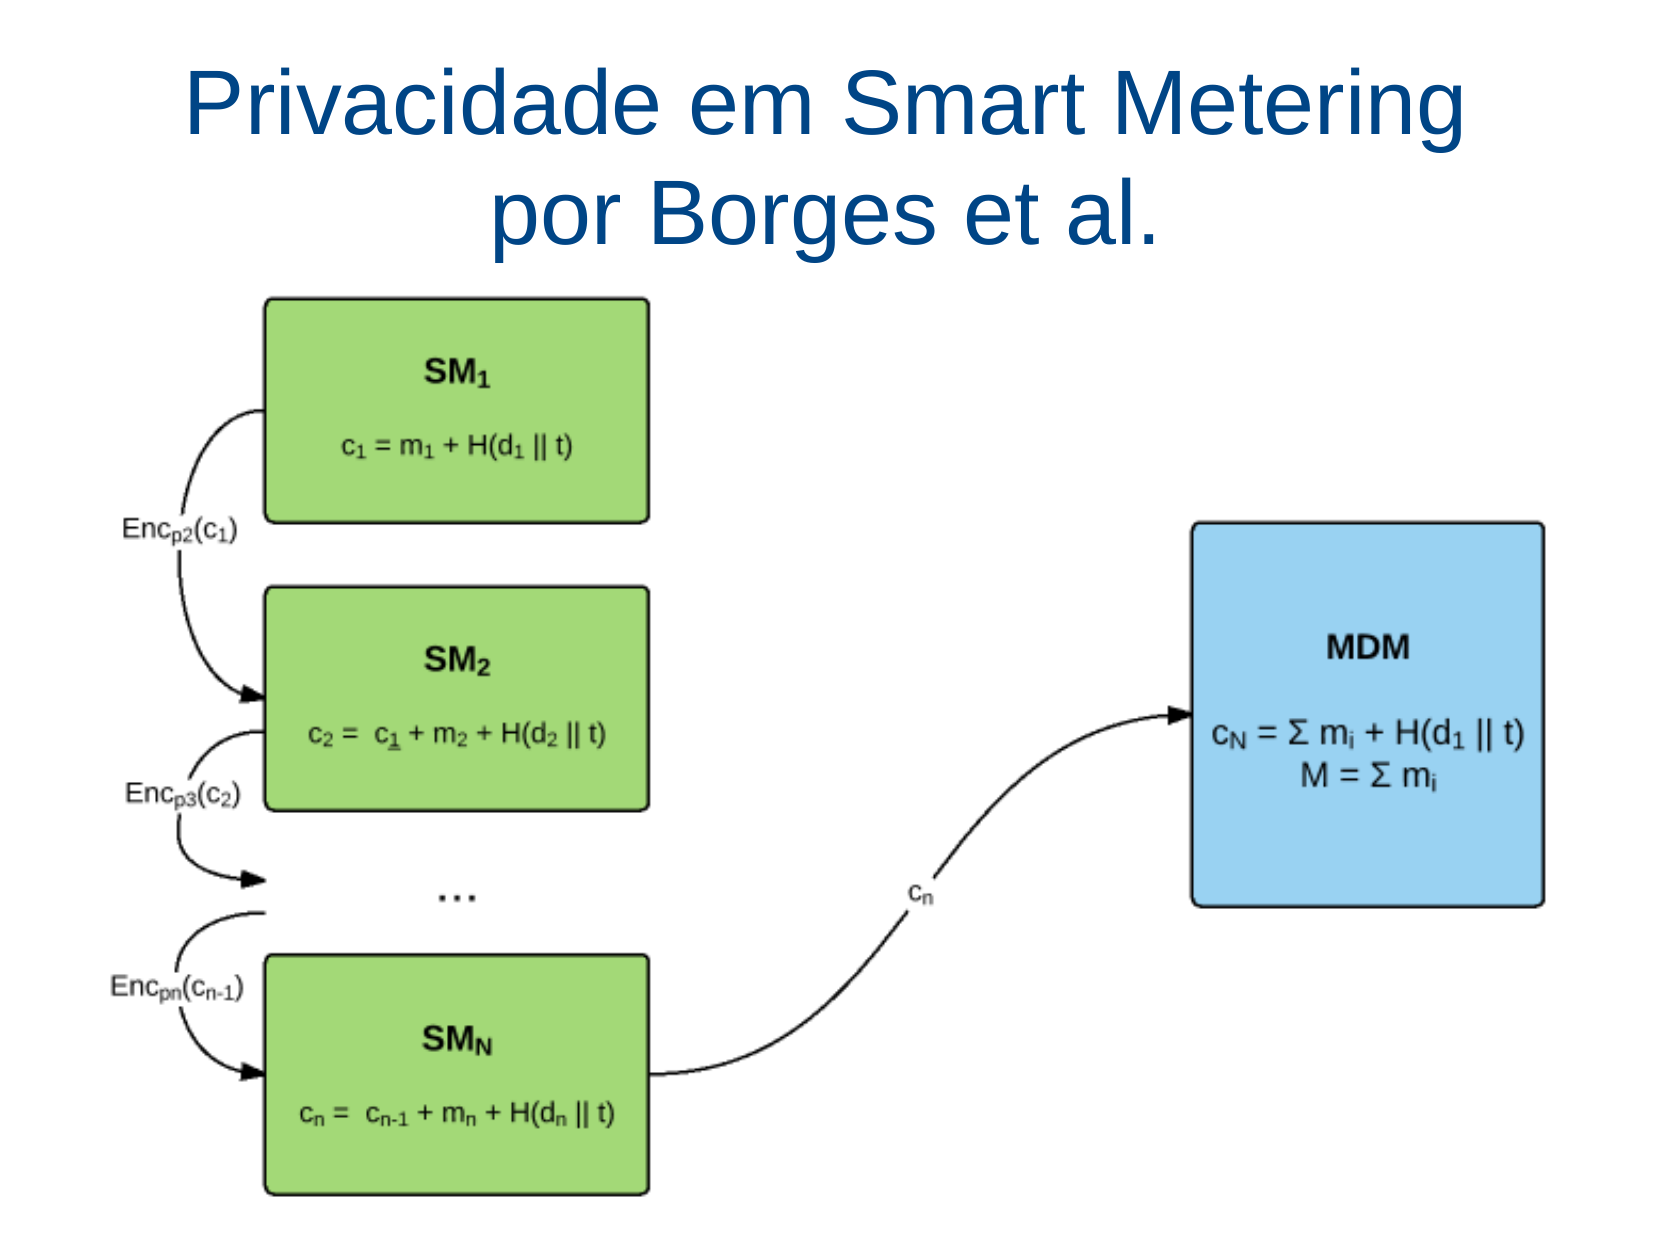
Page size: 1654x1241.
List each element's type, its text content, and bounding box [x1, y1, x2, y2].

title Privacidade em Smart Metering por Borges et al. [82, 42, 1571, 263]
picture [105, 284, 1567, 1215]
